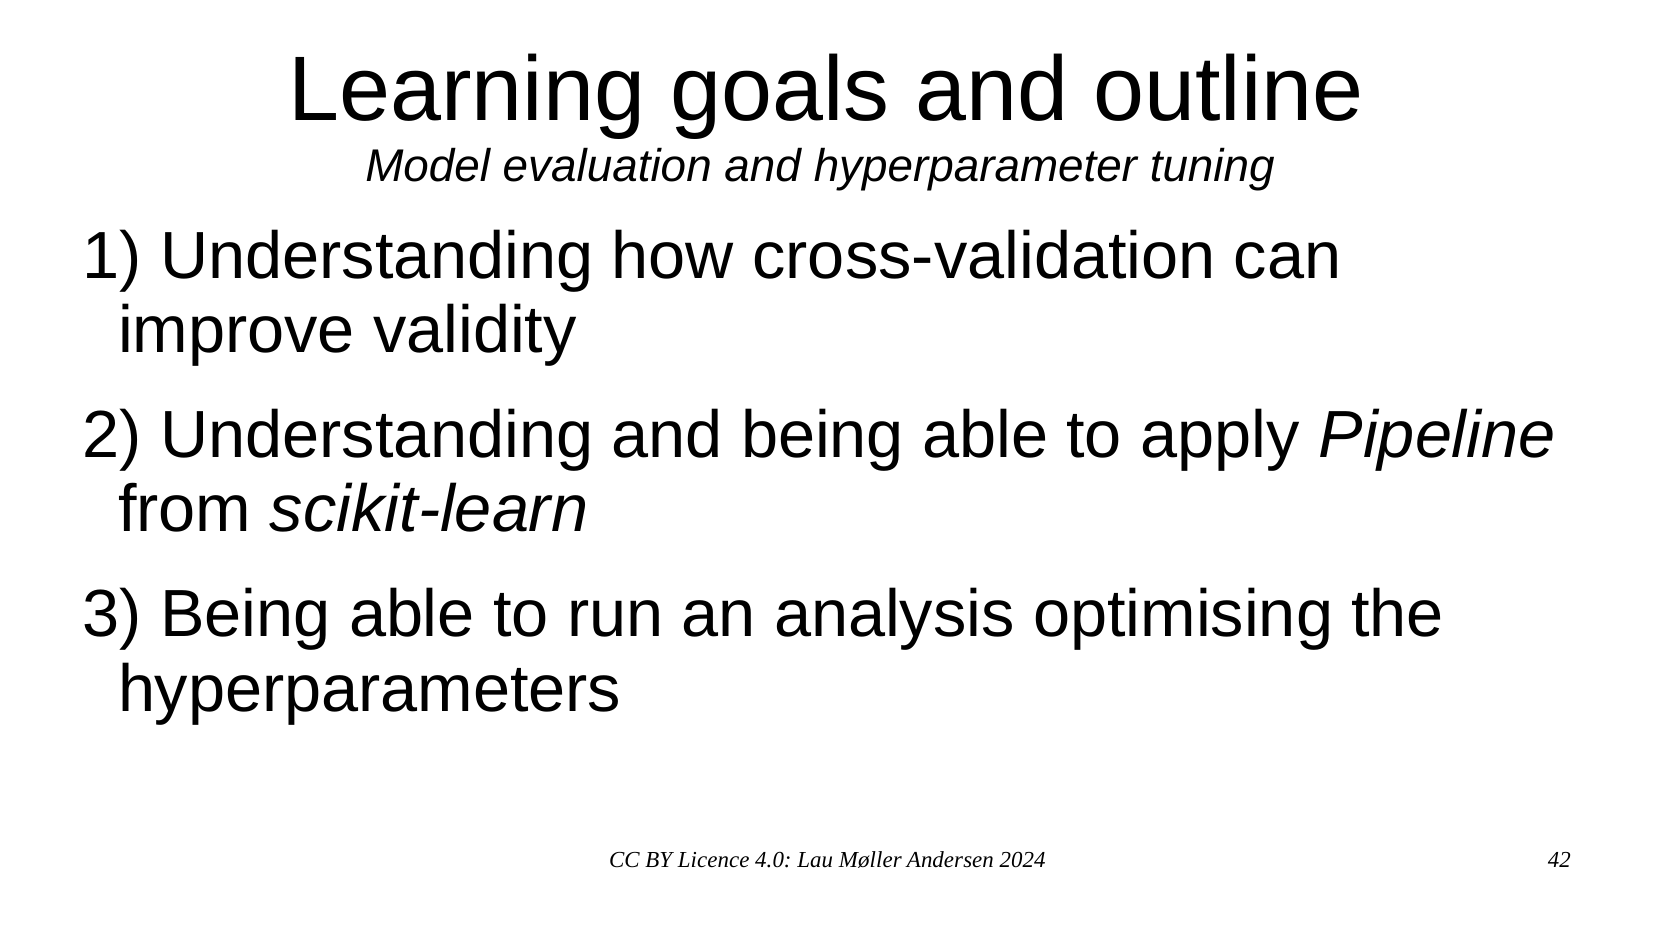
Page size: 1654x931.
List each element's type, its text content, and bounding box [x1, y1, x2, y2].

title Learning goals and outline Model evaluation and hyperparameter tuning [82, 32, 1571, 197]
list Understanding how cross-validation can improve validity Understanding and being able to apply Pipeline from scikit-learn Being able to run an analysis optimising the hyperparameters [82, 217, 1571, 758]
